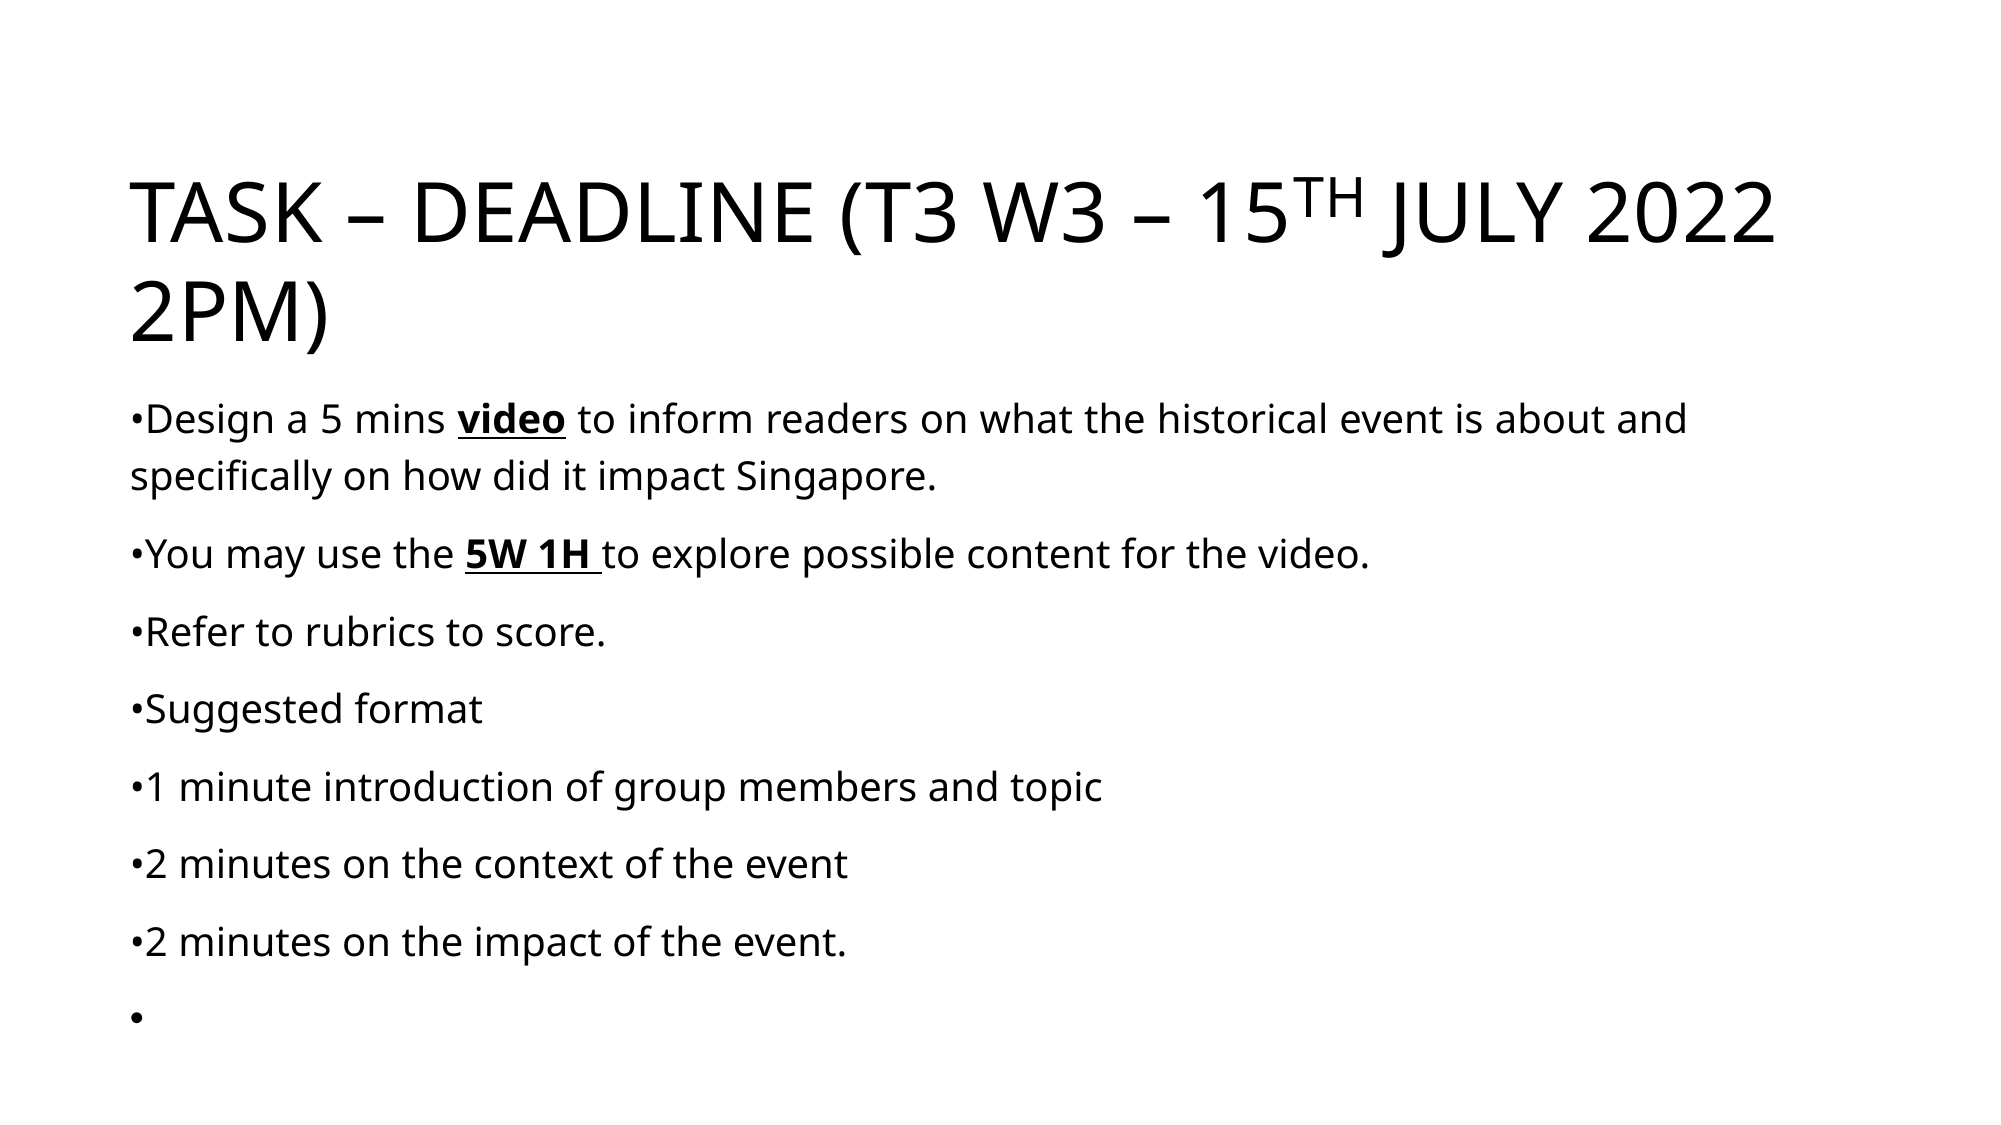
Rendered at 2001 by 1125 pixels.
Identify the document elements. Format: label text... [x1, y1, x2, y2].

title Task – Deadline (T3 W3 – 15th July 2022 2pm) [114, 151, 1869, 376]
list •Design a 5 mins video to inform readers on what the historical event is about and specifically on how did it impact Singapore. •You may use the 5W 1H to explore possible content for the video. •Refer to rubrics to score. •Suggested format •1 minute introduction of group members and topic •2 minutes on the context of the event •2 minutes on the impact of the event. [114, 376, 1869, 973]
